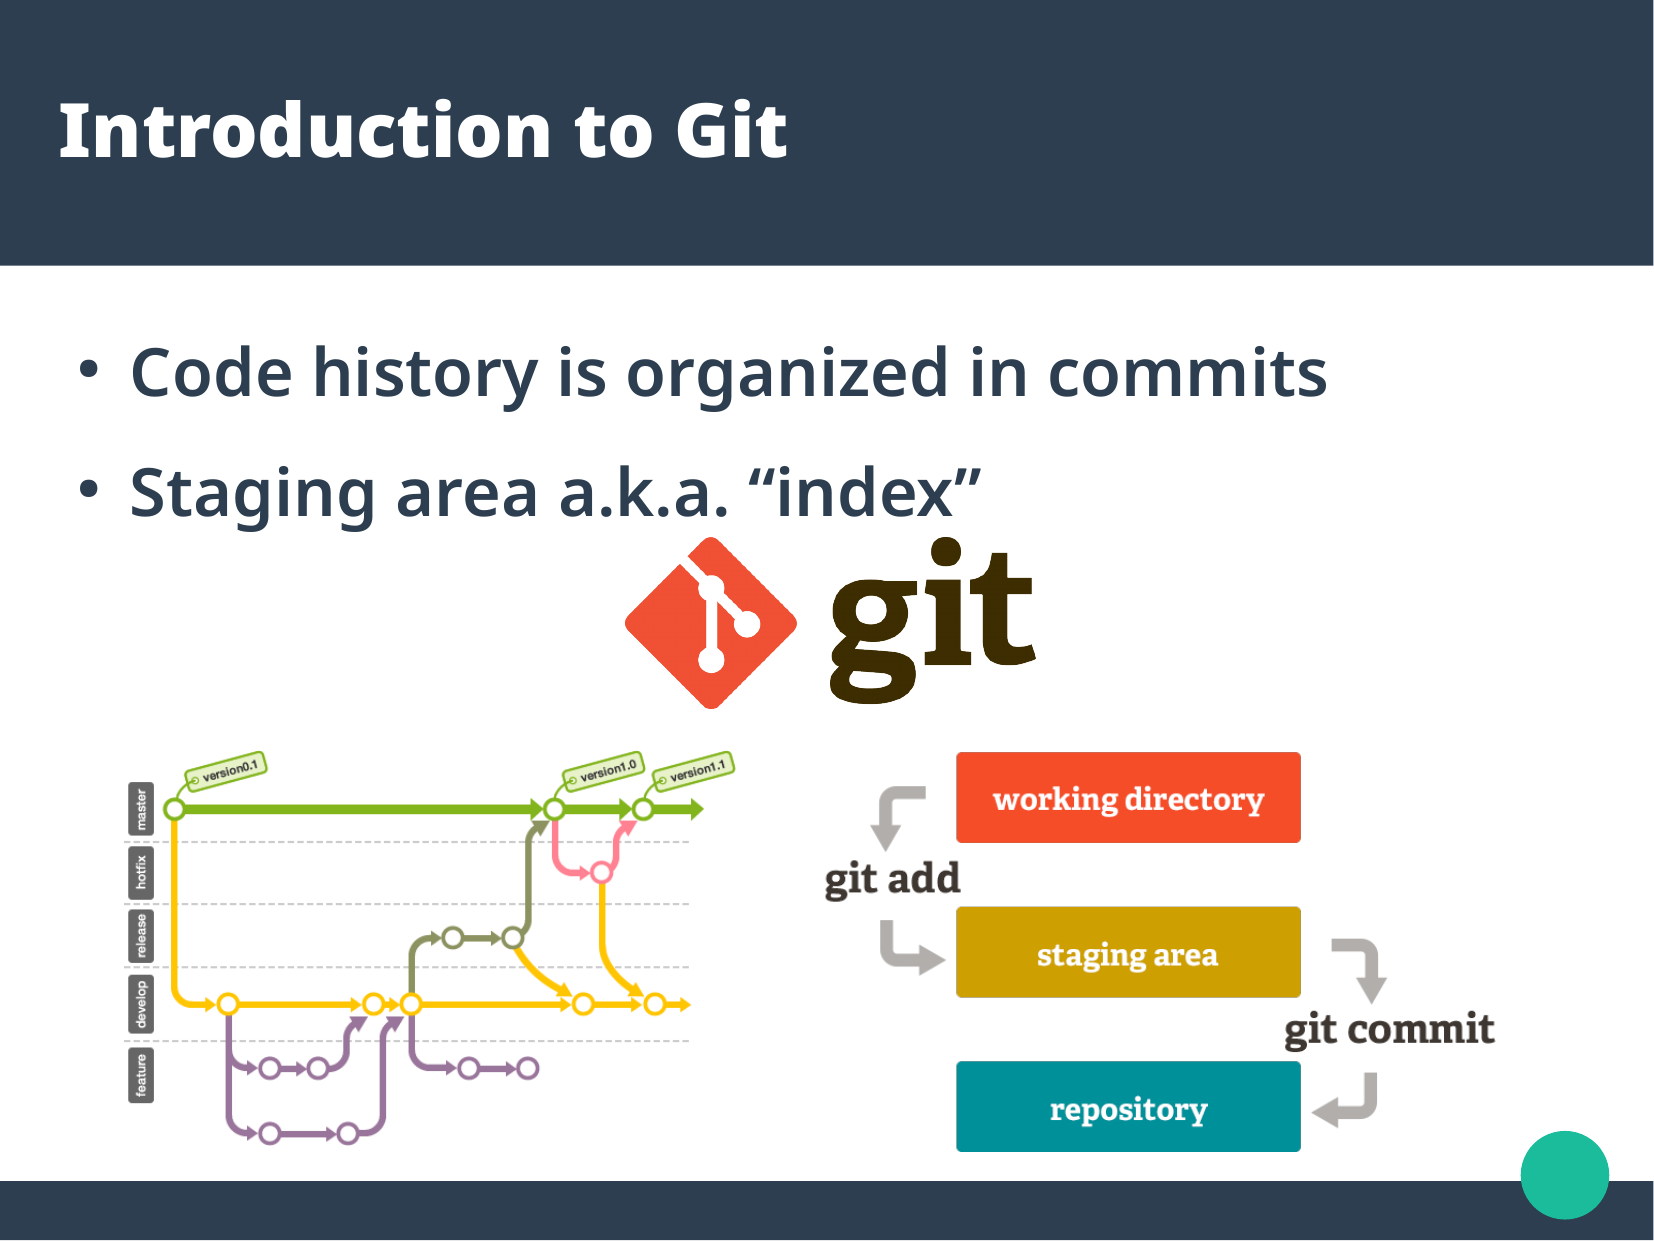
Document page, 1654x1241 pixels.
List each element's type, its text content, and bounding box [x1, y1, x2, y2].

title Introduction to Git [59, 49, 1595, 207]
picture [625, 537, 1036, 709]
list Code history is organized in commits Staging area a.k.a. “index” [59, 324, 1595, 1152]
picture [124, 750, 736, 1146]
picture [803, 744, 1510, 1152]
